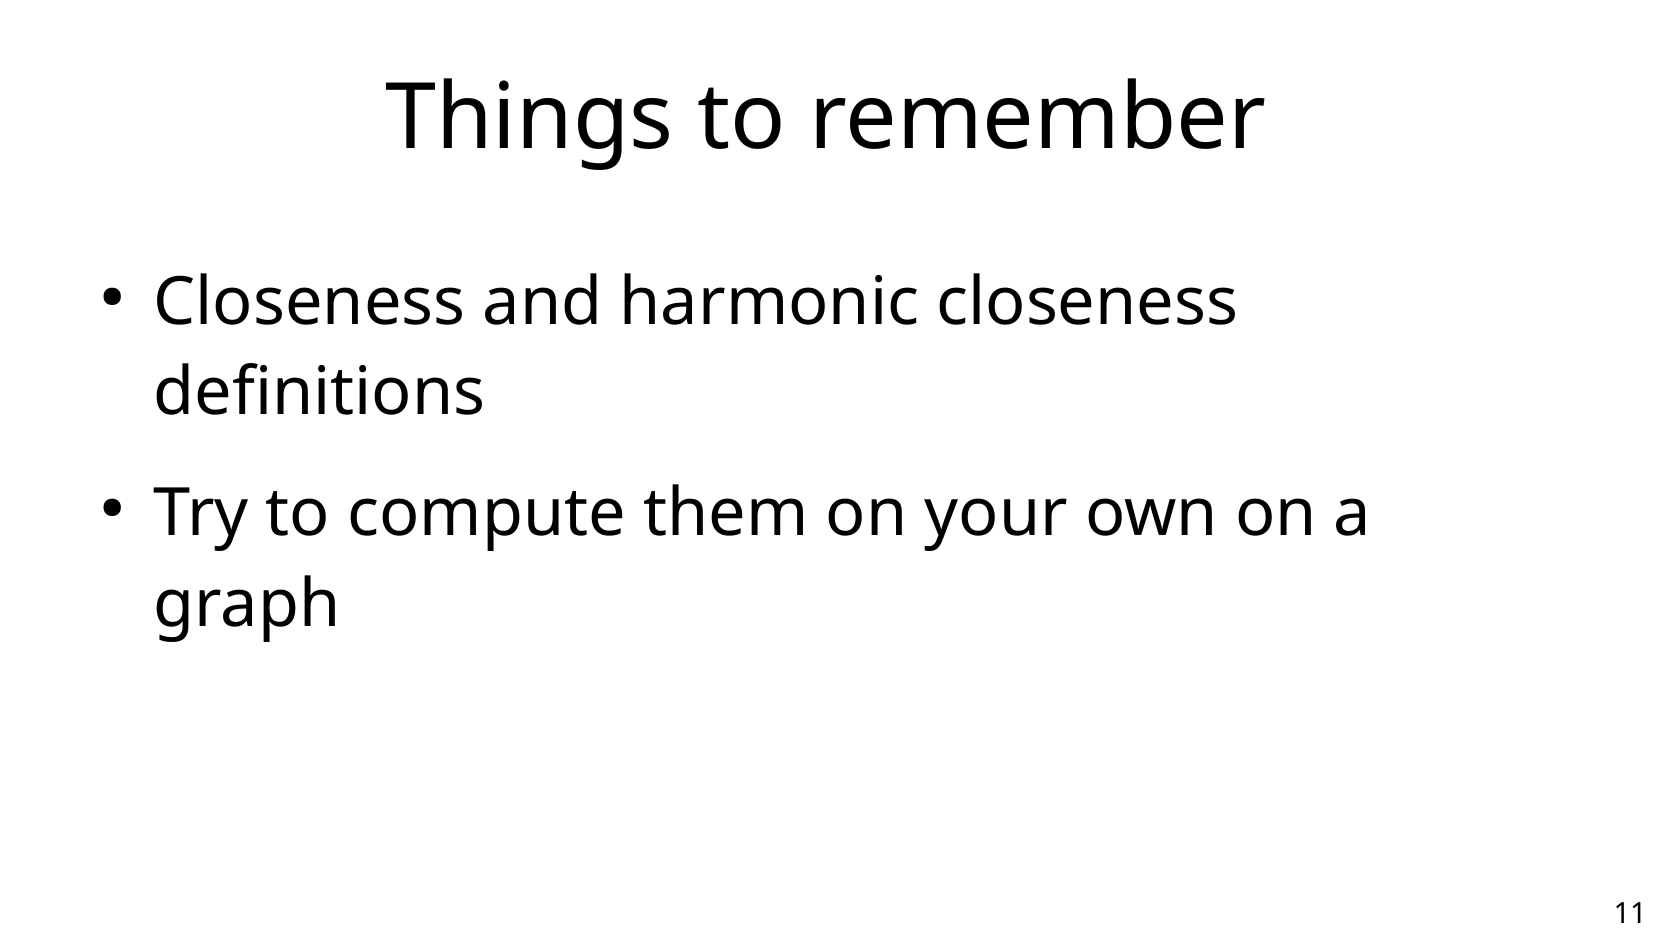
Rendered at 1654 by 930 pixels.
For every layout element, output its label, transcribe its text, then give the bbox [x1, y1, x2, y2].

list Closeness and harmonic closeness definitions Try to compute them on your own on a graph [82, 252, 1571, 793]
title Things to remember [82, 1, 1571, 225]
